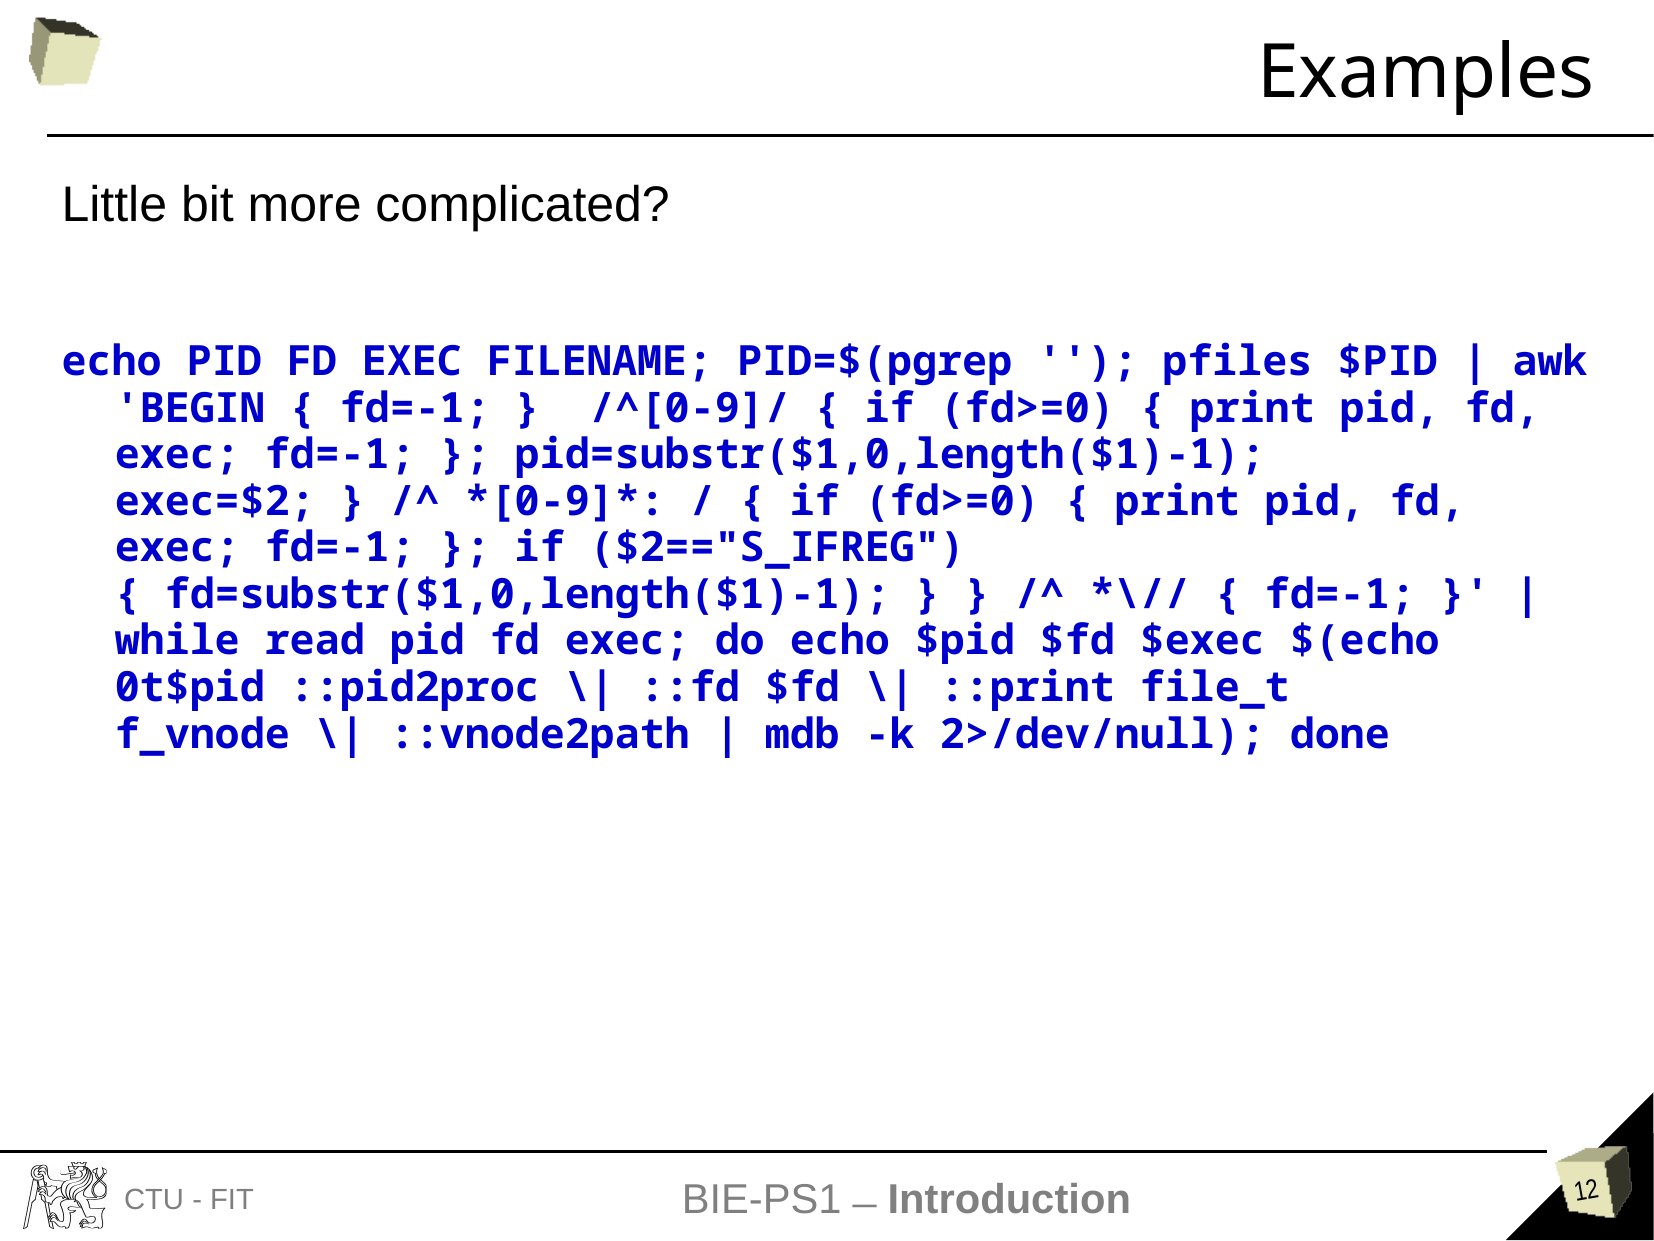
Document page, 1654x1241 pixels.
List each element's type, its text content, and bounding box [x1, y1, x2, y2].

picture [23, 1162, 107, 1229]
list Little bit more complicated? echo PID FD EXEC FILENAME; PID=$(pgrep ''); pfiles $PID | awk 'BEGIN { fd=-1; } /^[0-9]/ { if (fd>=0) { print pid, fd, exec; fd=-1; }; pid=substr($1,0,length($1)-1); exec=$2; } /^ *[0-9]*: / { if (fd>=0) { print pid, fd, exec; fd=-1; }; if ($2=="S_IFREG") { fd=substr($1,0,length($1)-1); } } /^ *\// { fd=-1; }' | while read pid fd exec; do echo $pid $fd $exec $(echo 0t$pid ::pid2proc \| ::fd $fd \| ::print file_t f_vnode \| ::vnode2path | mdb -k 2>/dev/null); done [43, 177, 1611, 1134]
title Examples [118, 0, 1595, 119]
picture [1555, 1145, 1635, 1221]
picture [29, 16, 105, 89]
